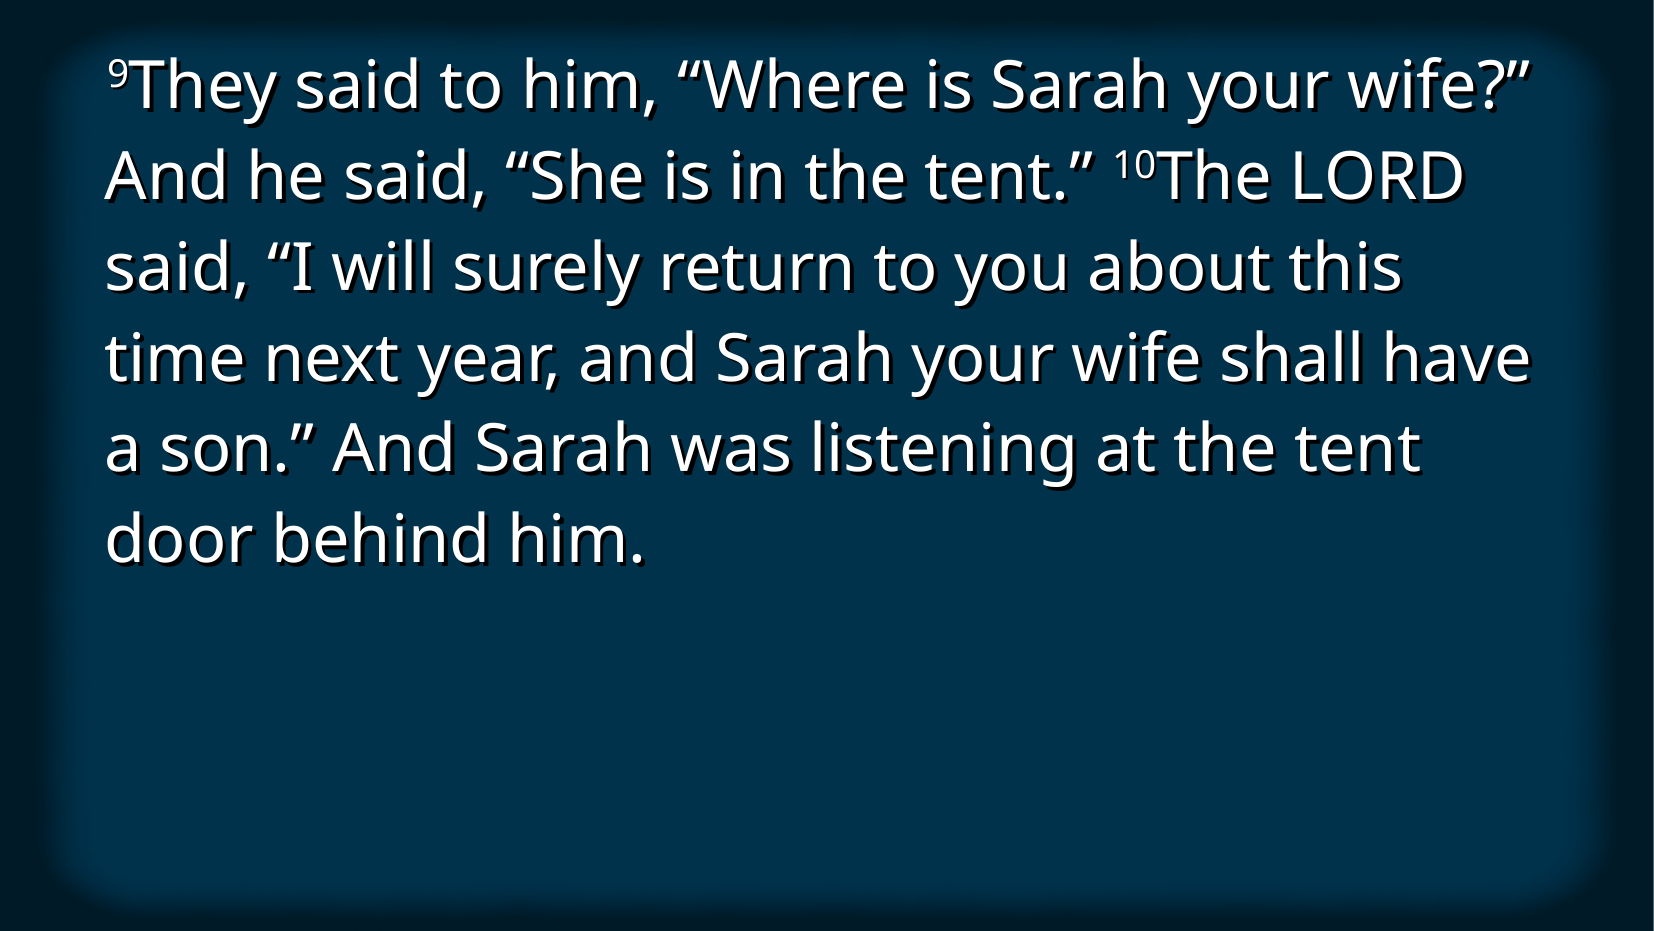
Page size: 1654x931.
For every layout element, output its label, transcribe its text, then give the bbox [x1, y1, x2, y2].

text_box 9They said to him, “Where is Sarah your wife?” And he said, “She is in the tent.” 10The LORD said, “I will surely return to you about this time next year, and Sarah your wife shall have a son.” And Sarah was listening at the tent door behind him. [90, 30, 1576, 489]
picture [0, 0, 1654, 931]
